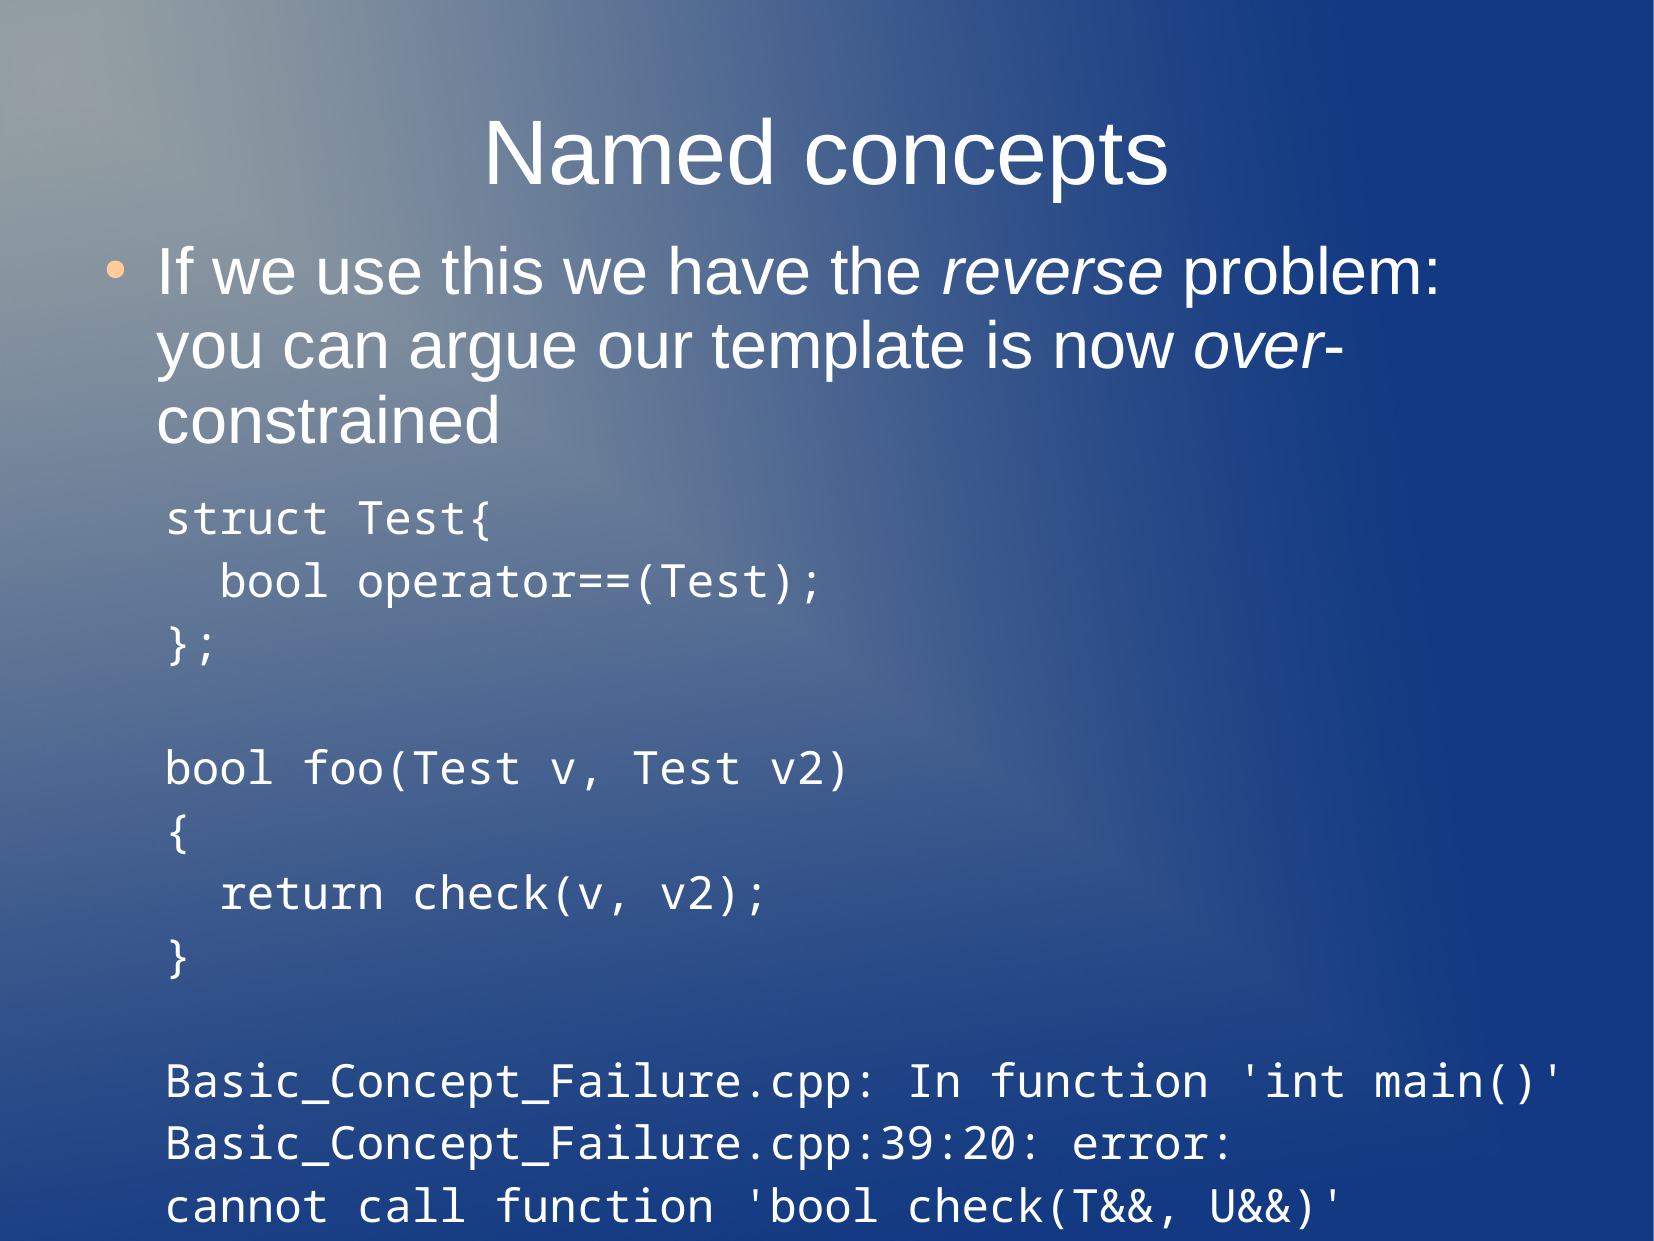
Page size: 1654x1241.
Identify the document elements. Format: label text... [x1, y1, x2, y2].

picture [0, 0, 1654, 1241]
title Named concepts [82, 49, 1571, 257]
list If we use this we have the reverse problem: you can argue our template is now over-constrained [85, 233, 1467, 500]
text_box struct Test{ bool operator==(Test); }; bool foo(Test v, Test v2) { return check(v, v2); } Basic_Concept_Failure.cpp: In function 'int main()' Basic_Concept_Failure.cpp:39:20: error: cannot call function 'bool check(T&&, U&&)' return check(v, v2); ... concept 'WeaklyEqualityComparable<Test&, Test&>' [133, 478, 1543, 1241]
